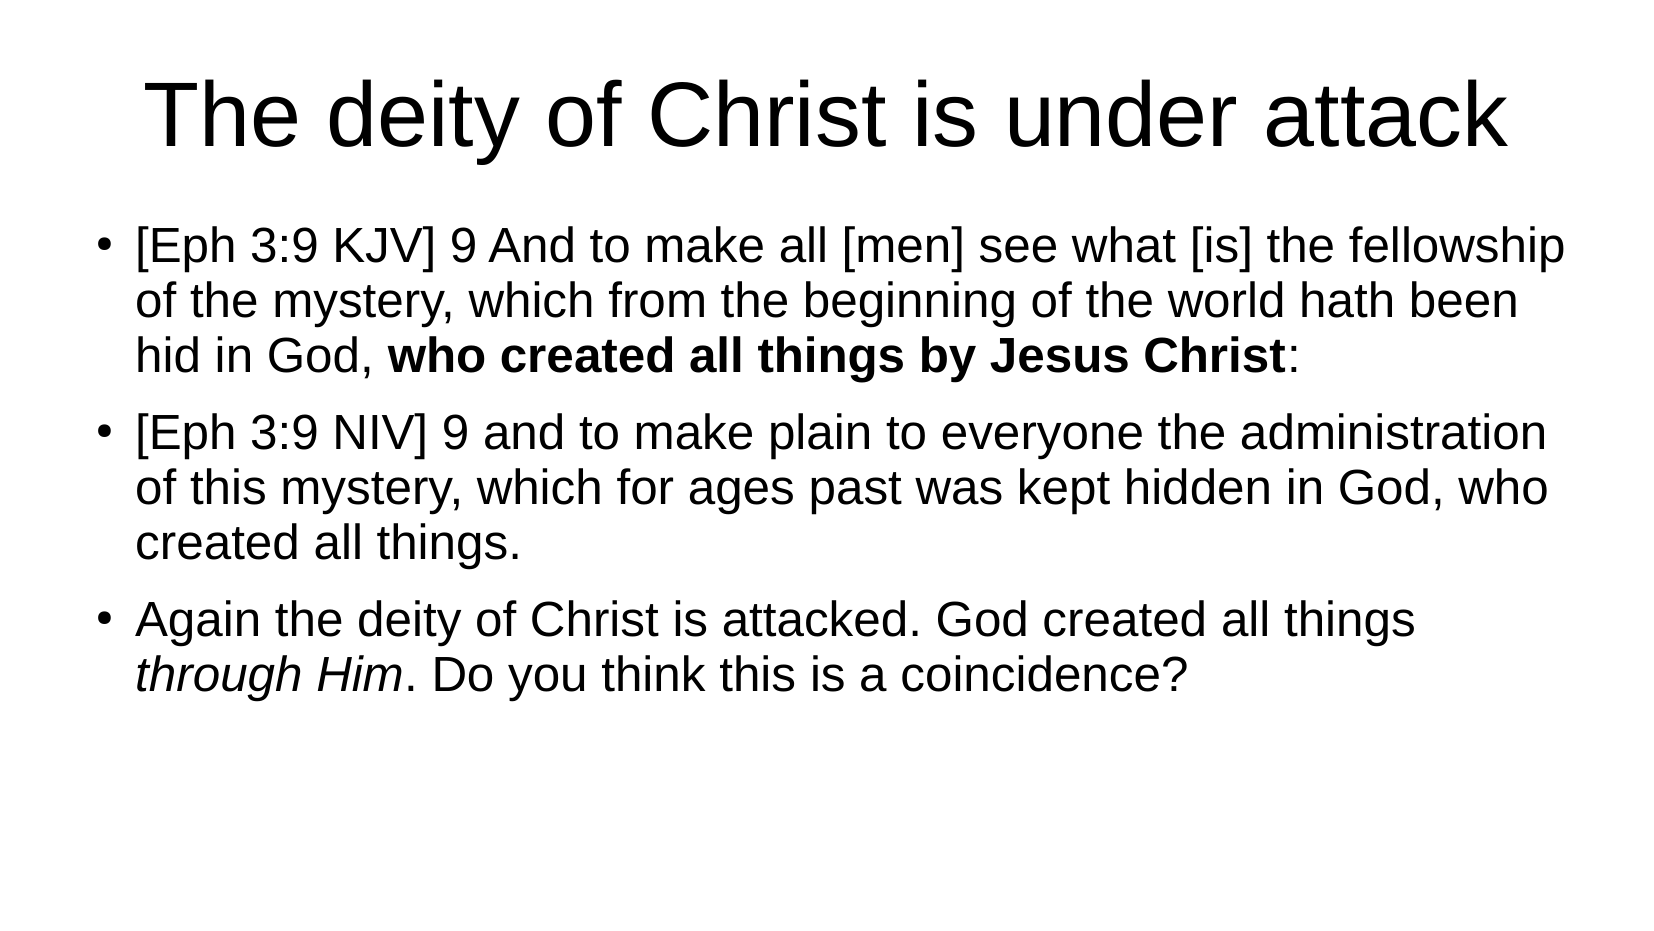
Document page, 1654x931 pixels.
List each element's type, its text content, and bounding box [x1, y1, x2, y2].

title The deity of Christ is under attack [82, 37, 1571, 193]
list [Eph 3:9 KJV] 9 And to make all [men] see what [is] the fellowship of the mystery, which from the beginning of the world hath been hid in God, who created all things by Jesus Christ: [Eph 3:9 NIV] 9 and to make plain to everyone the administration of this mystery, which for ages past was kept hidden in God, who created all things. Again the deity of Christ is attacked. God created all things through Him. Do you think this is a coincidence? [82, 217, 1571, 758]
